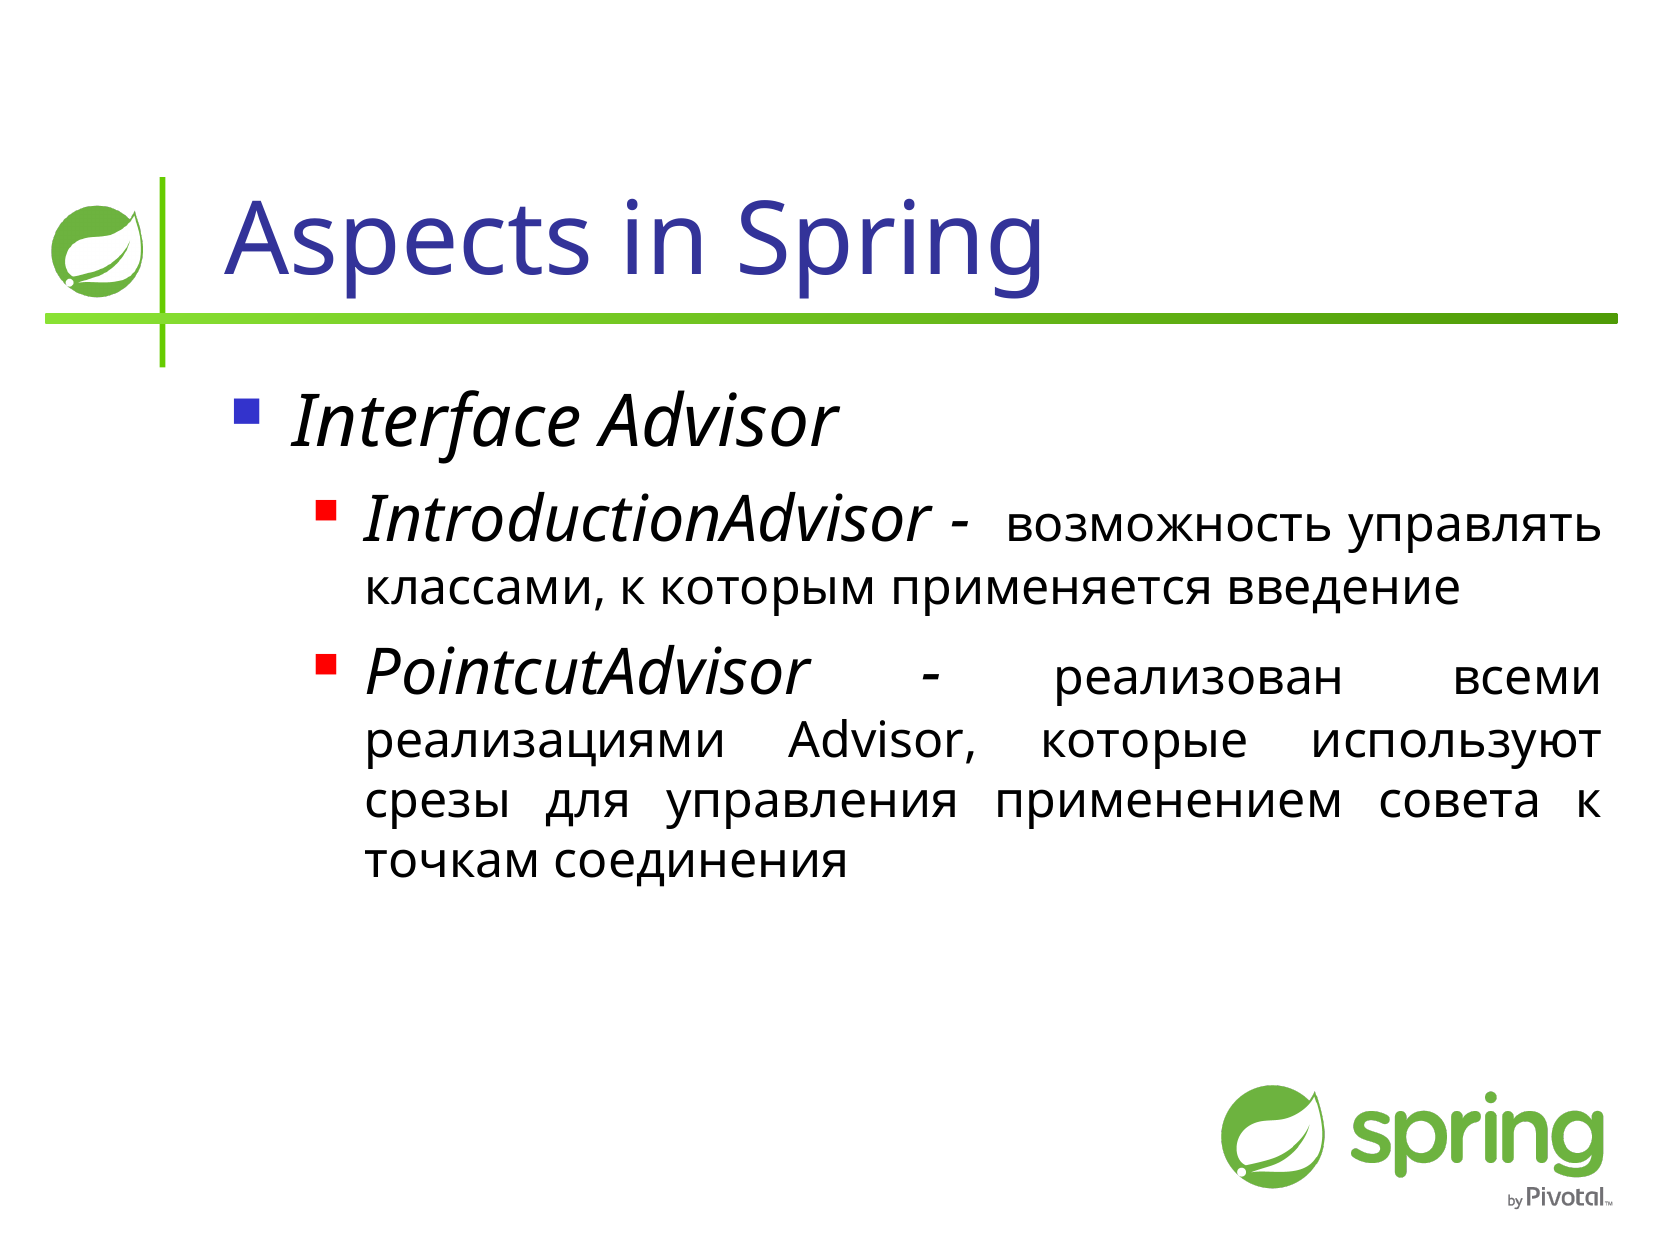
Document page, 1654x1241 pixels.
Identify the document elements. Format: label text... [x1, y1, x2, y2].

title Aspects in Spring [208, 38, 1618, 304]
picture [1216, 1109, 1618, 1212]
list Interface Advisor IntroductionAdvisor - возможность управлять классами, к которым применяется введение PointcutAdvisor - реализован всеми реализациями Advisor, кото­рые используют срезы для управления применением совета к точкам соединения [213, 364, 1620, 1109]
